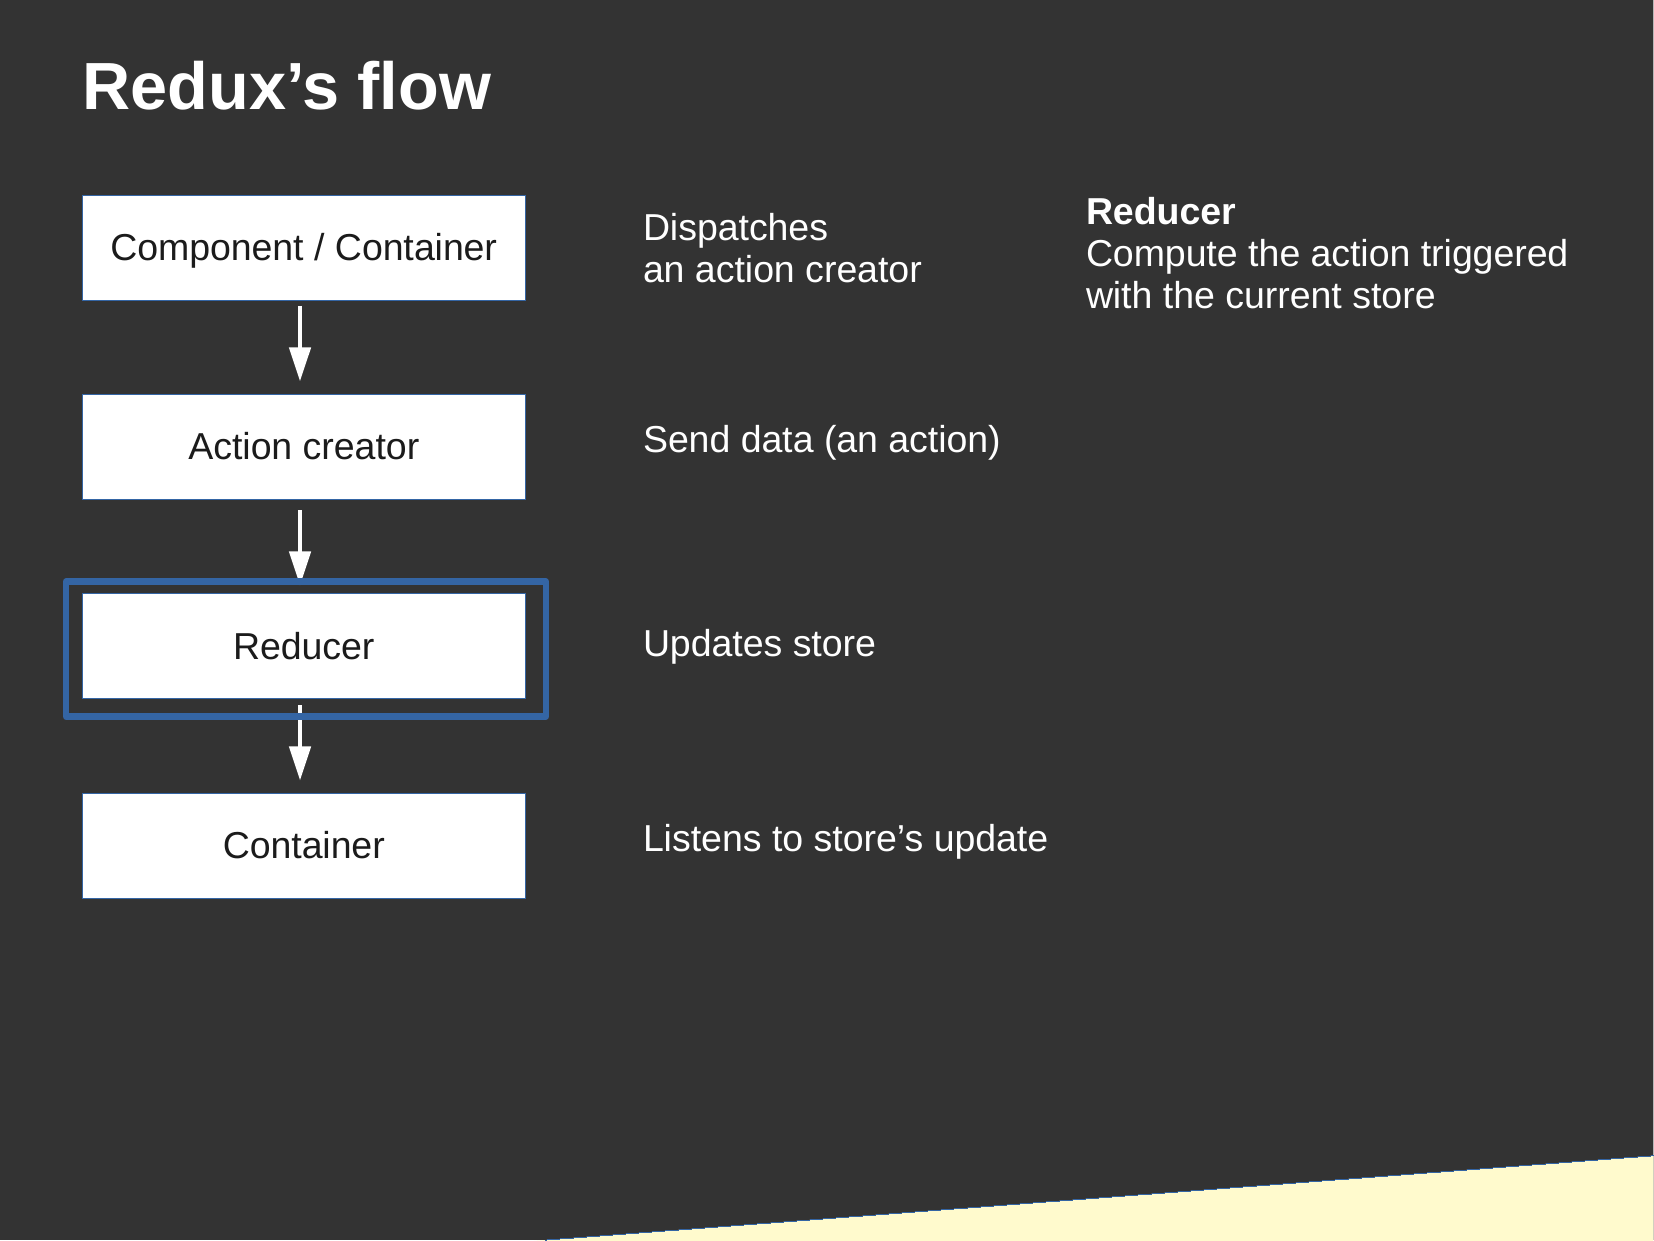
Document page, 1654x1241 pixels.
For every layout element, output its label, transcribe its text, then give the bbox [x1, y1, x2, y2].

text_box [65, 581, 546, 717]
title Redux’s flow [82, 49, 571, 125]
text_box Action creator [82, 394, 526, 500]
text_box Listens to store’s update [628, 810, 1184, 871]
text_box Container [82, 793, 526, 899]
text_box [533, 1155, 1654, 1241]
text_box Dispatches an action creator [628, 198, 1021, 298]
text_box Component / Container [82, 195, 526, 301]
text_box Reducer Compute the action triggered with the current store [1071, 183, 1627, 325]
text_box Updates store [628, 615, 1184, 676]
text_box Send data (an action) [628, 411, 1184, 472]
